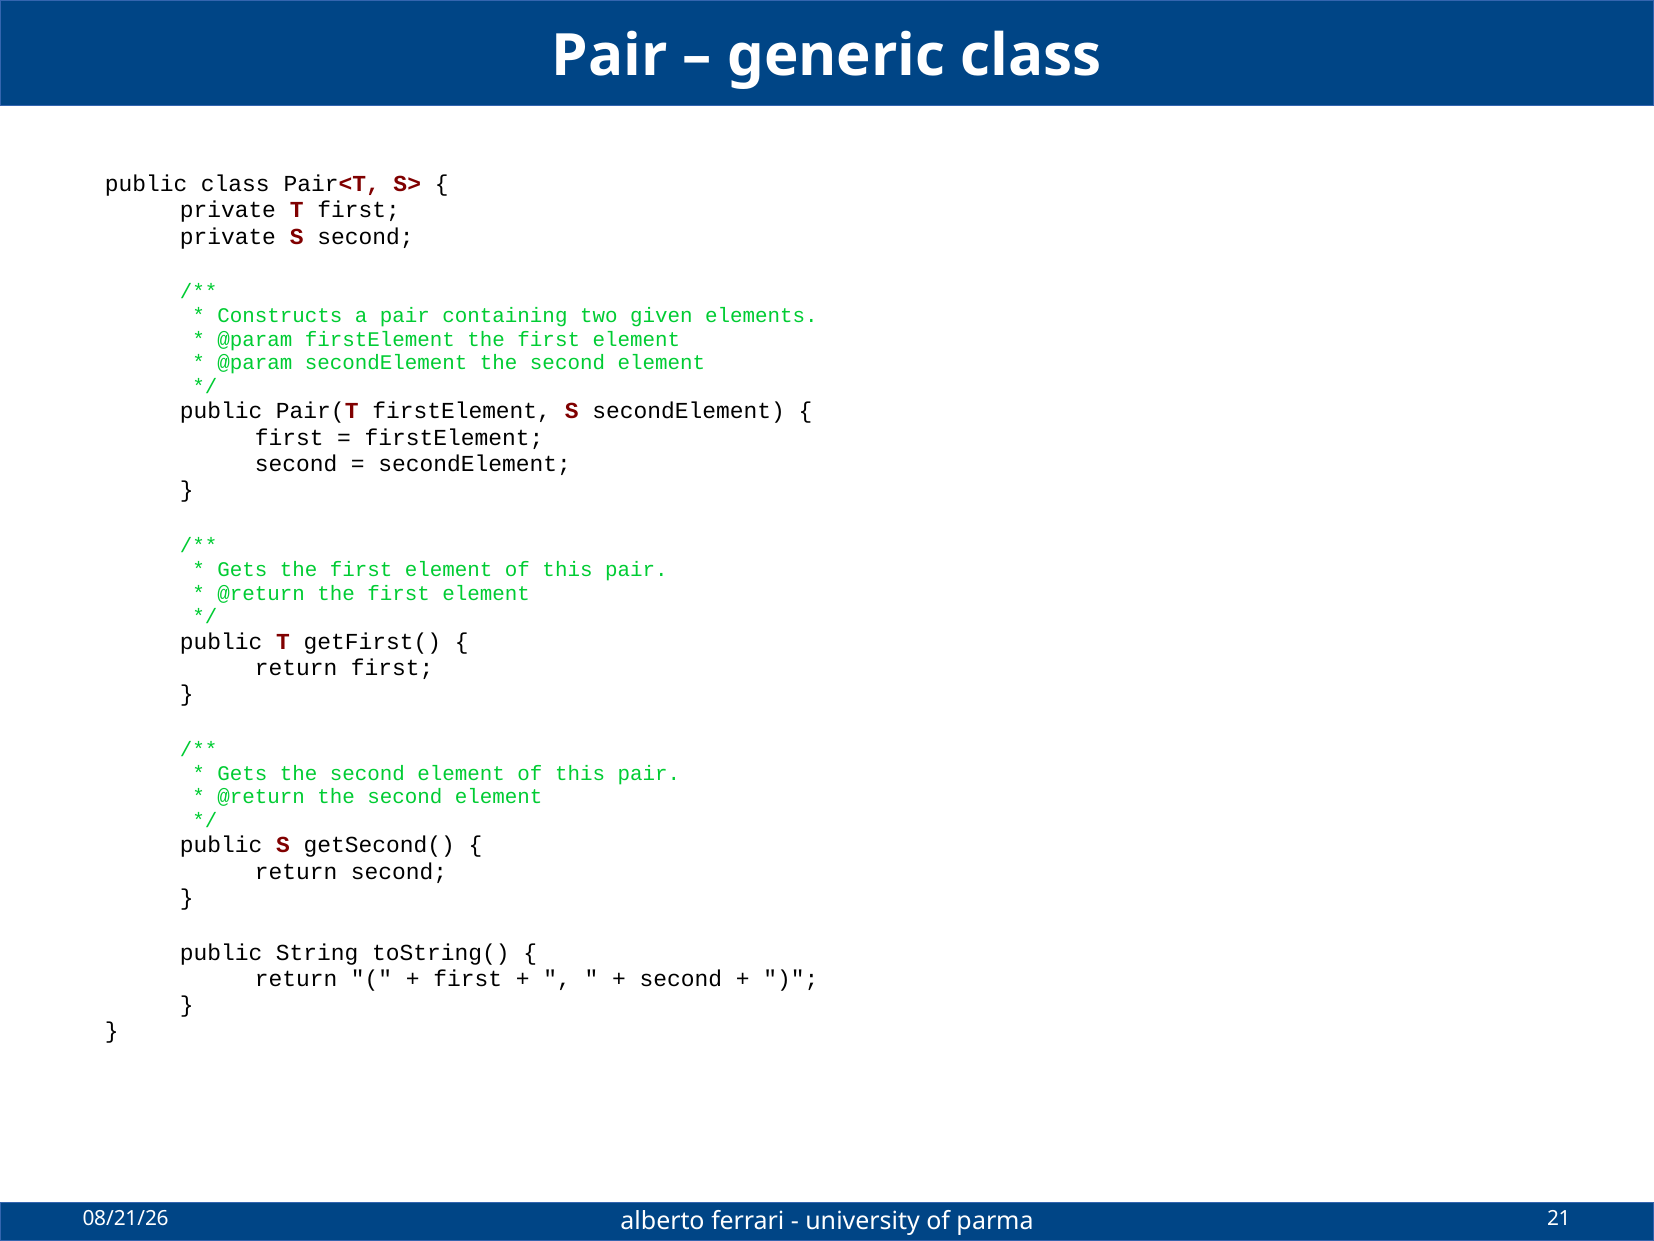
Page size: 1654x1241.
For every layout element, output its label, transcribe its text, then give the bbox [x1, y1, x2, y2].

title Pair – generic class [0, 0, 1654, 106]
text_box public class Pair<T, S> { private T first; private S second; /** * Constructs a pair containing two given elements. * @param firstElement the first element * @param secondElement the second element */ public Pair(T firstElement, S secondElement) { first = firstElement; second = secondElement; } /** * Gets the first element of this pair. * @return the first element */ public T getFirst() { return first; } /** * Gets the second element of this pair. * @return the second element */ public S getSecond() { return second; } public String toString() { return "(" + first + ", " + second + ")"; } } [90, 165, 1591, 1107]
